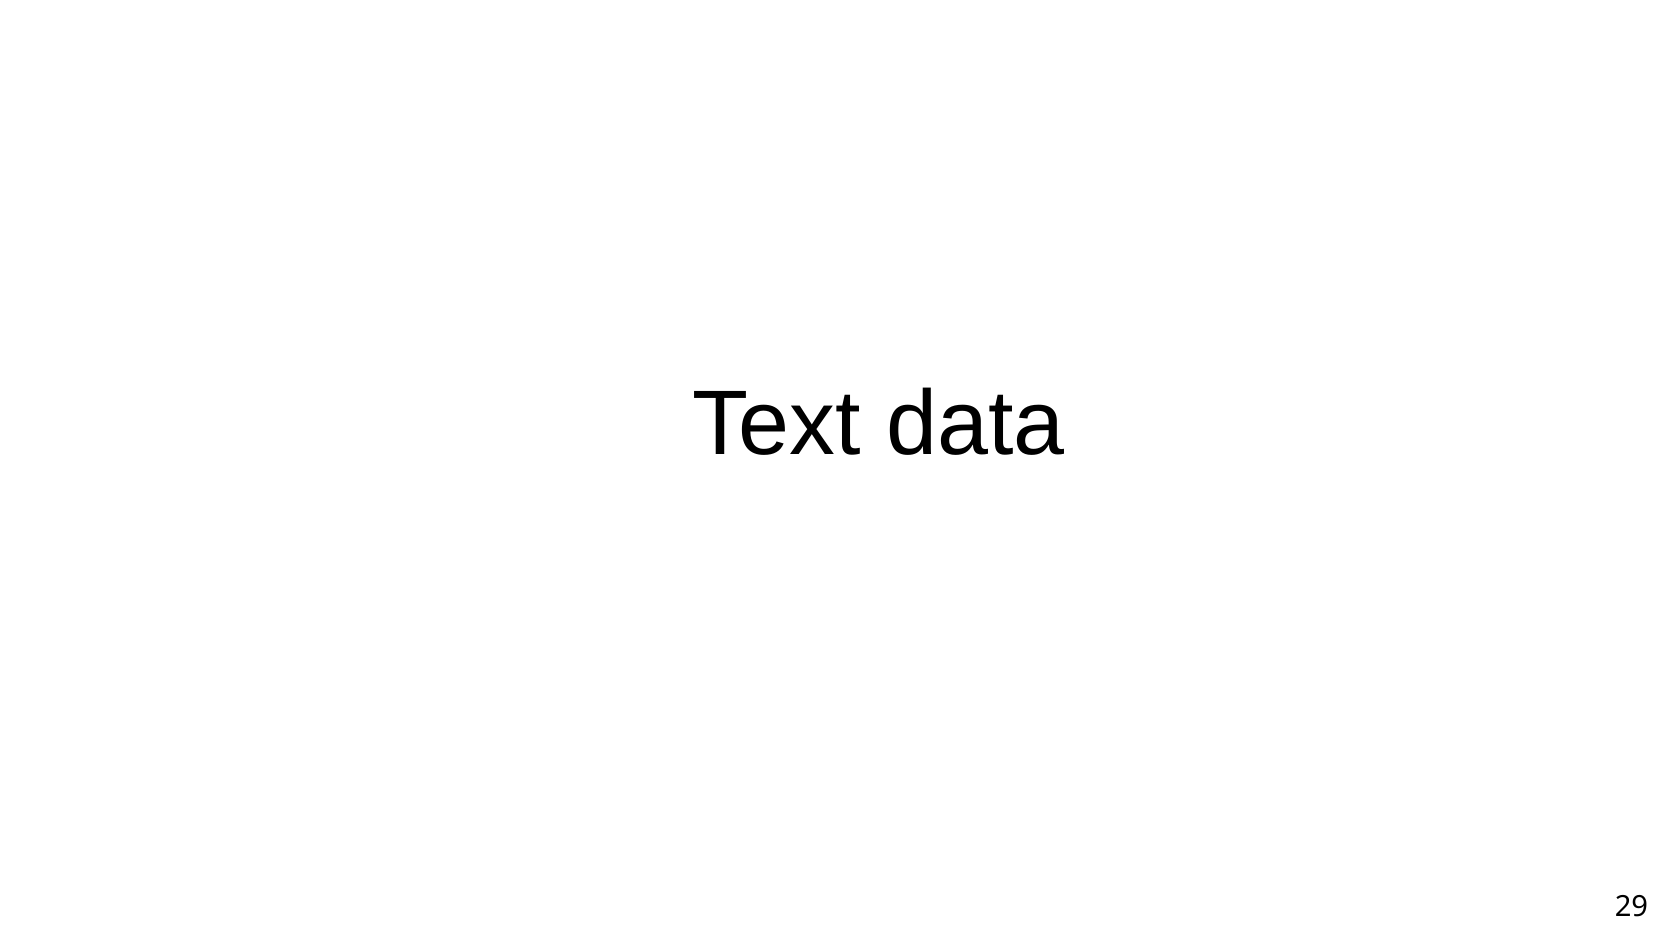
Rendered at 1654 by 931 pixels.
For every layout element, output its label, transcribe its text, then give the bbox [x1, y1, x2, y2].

title Text data [135, 345, 1624, 501]
